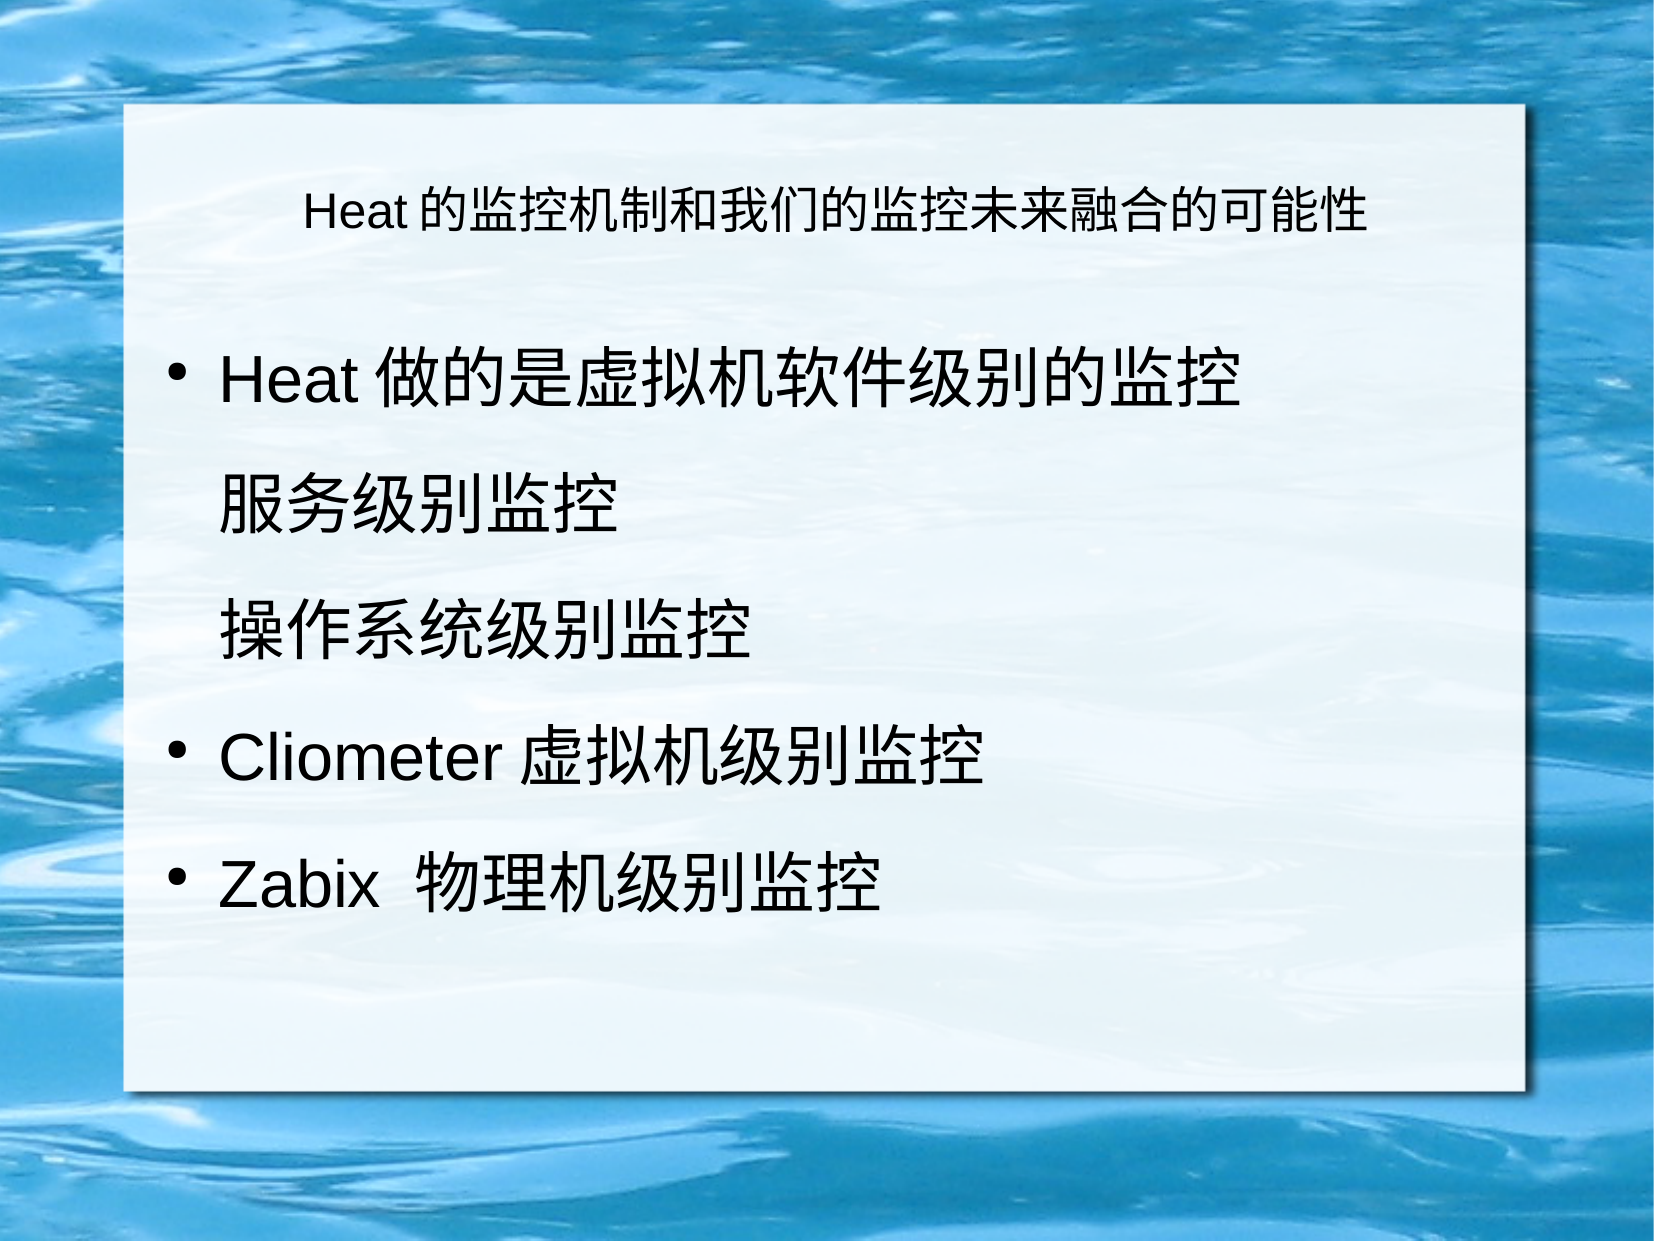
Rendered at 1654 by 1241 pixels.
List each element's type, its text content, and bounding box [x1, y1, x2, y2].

title Heat的监控机制和我们的监控未来融合的可能性 [147, 118, 1506, 296]
picture [0, 0, 1654, 1241]
list Heat做的是虚拟机软件级别的监控 服务级别监控 操作系统级别监控 Cliometer虚拟机级别监控 Zabix 物理机级别监控 [147, 324, 1506, 1045]
